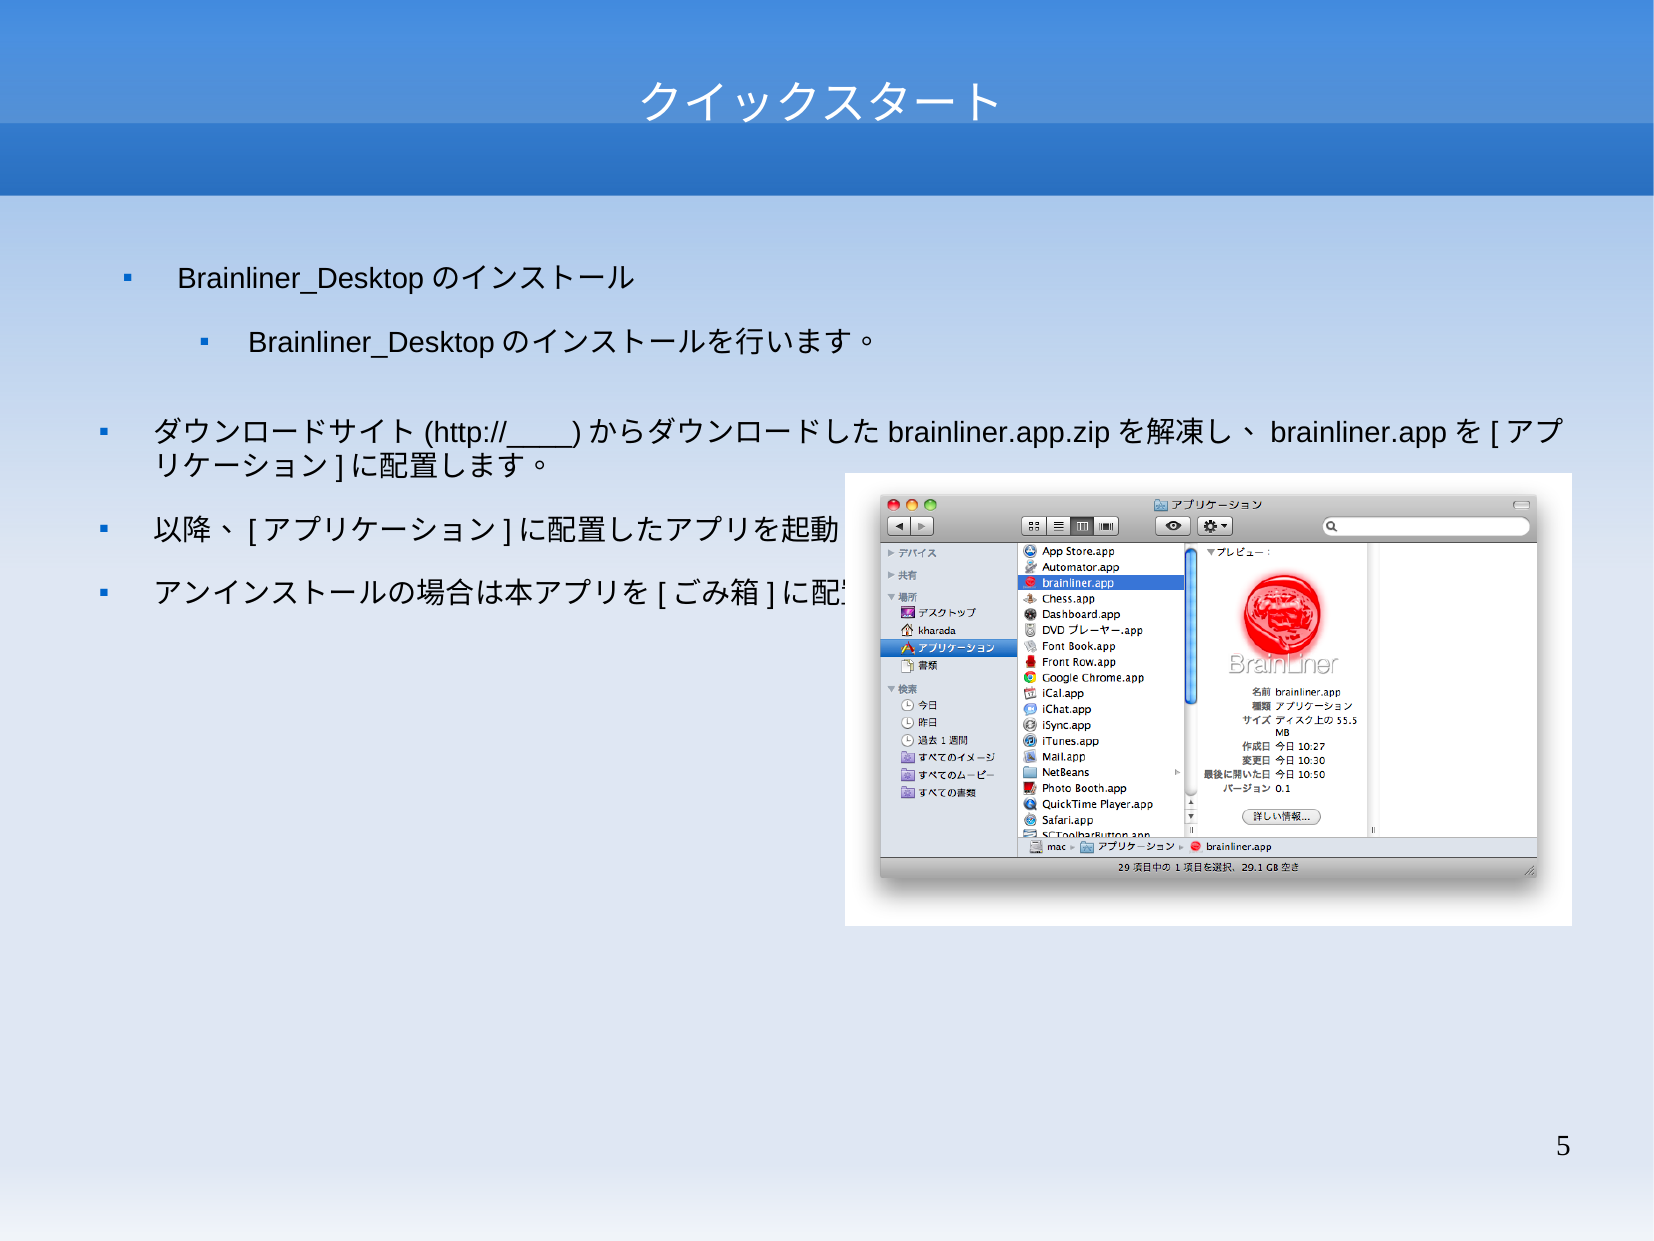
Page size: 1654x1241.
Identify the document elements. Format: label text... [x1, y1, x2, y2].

title クイックスタート [76, 0, 1565, 208]
list ダウンロードサイト(http://____)からダウンロードしたbrainliner.app.zipを解凍し、brainliner.appを[アプリケーション]に配置します。 以降、[アプリケーション]に配置したアプリを起動し、本アプリを使用します。 アンインストールの場合は本アプリを[ごみ箱]に配置してください。 [82, 290, 809, 1109]
list Brainliner_Desktopのインストール Brainliner_Desktopのインストールを行います。 [106, 261, 1595, 544]
picture [0, 0, 1654, 1241]
